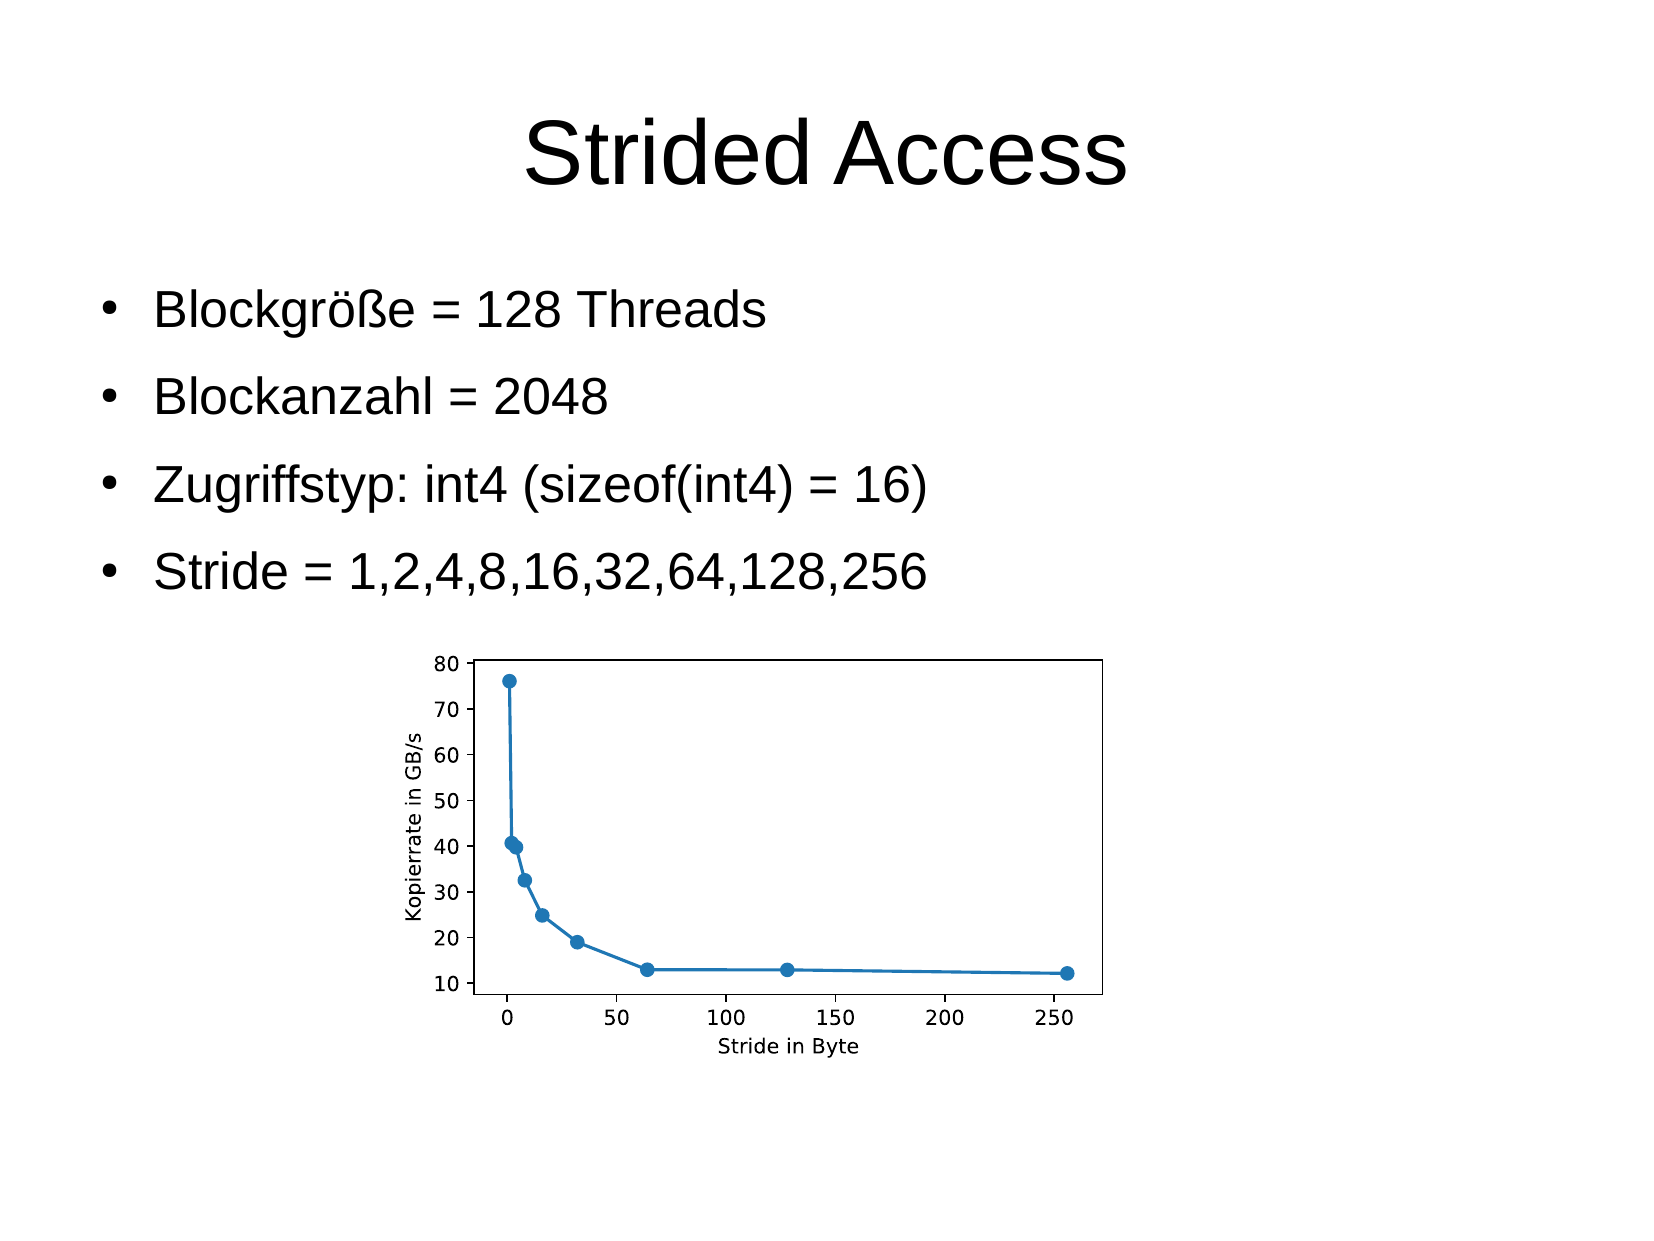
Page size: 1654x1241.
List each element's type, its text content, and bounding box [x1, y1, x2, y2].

list Blockgröße = 128 Threads Blockanzahl = 2048 Zugriffstyp: int4 (sizeof(int4) = 16) Stride = 1,2,4,8,16,32,64,128,256 [82, 279, 1571, 1099]
title Strided Access [82, 49, 1571, 257]
picture [389, 637, 1124, 1072]
